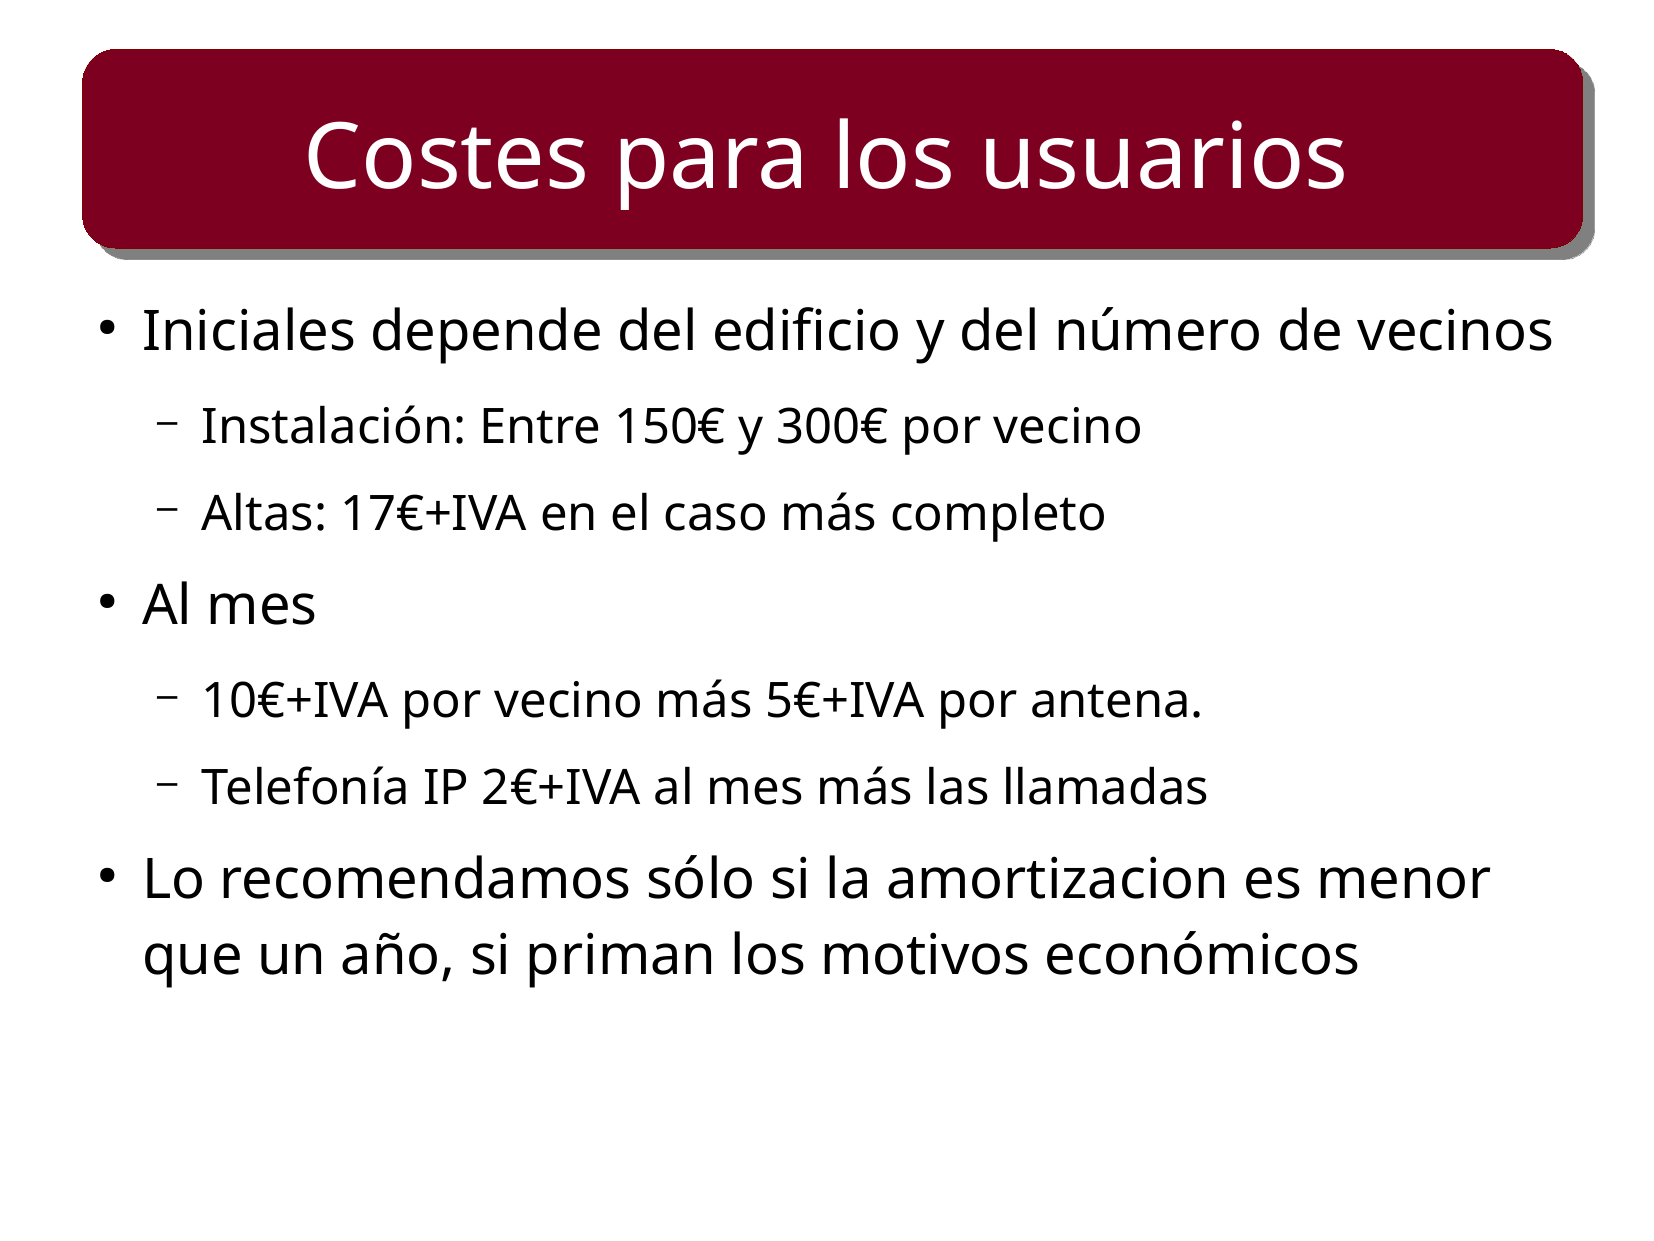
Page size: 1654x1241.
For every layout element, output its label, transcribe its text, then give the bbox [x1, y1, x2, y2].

list Iniciales depende del edificio y del número de vecinos Instalación: Entre 150€ y 300€ por vecino Altas: 17€+IVA en el caso más completo Al mes 10€+IVA por vecino más 5€+IVA por antena. Telefonía IP 2€+IVA al mes más las llamadas Lo recomendamos sólo si la amortizacion es menor que un año, si priman los motivos económicos [82, 290, 1571, 1010]
title Costes para los usuarios [82, 49, 1571, 257]
